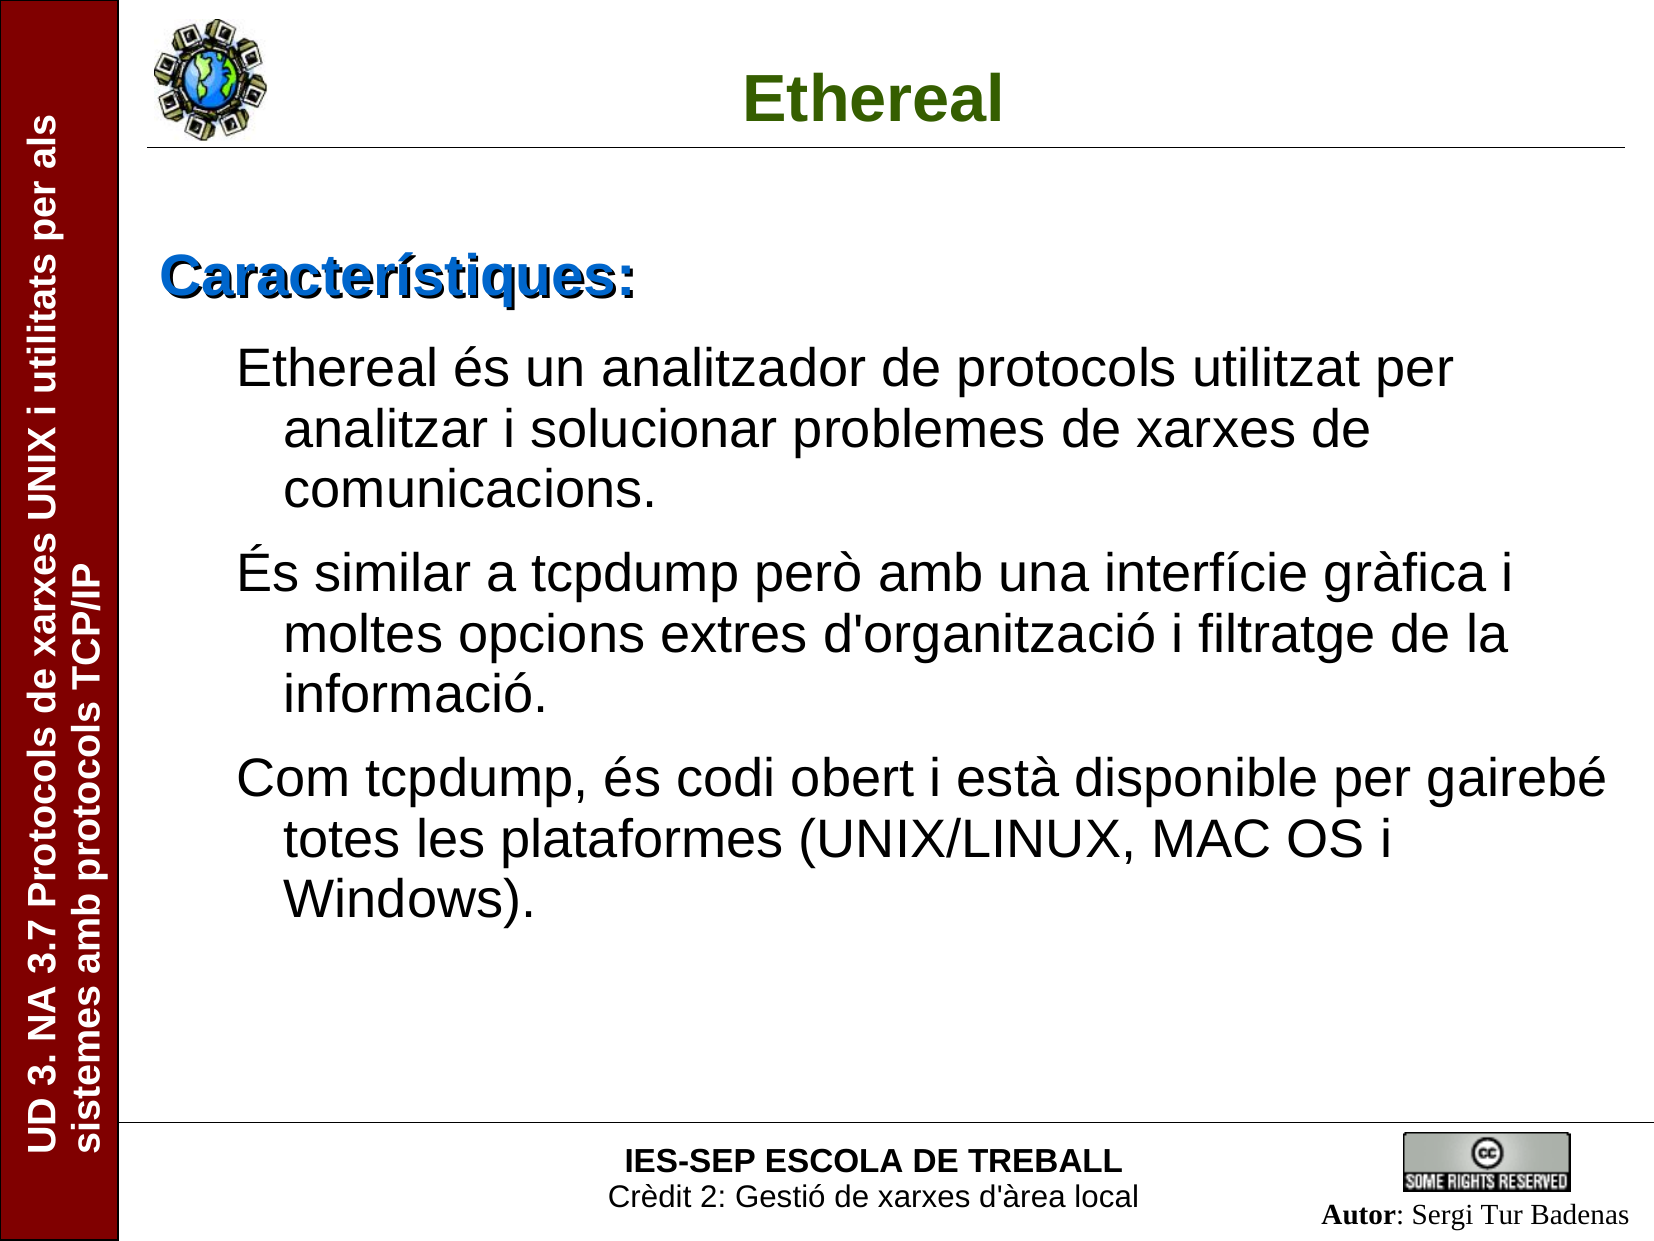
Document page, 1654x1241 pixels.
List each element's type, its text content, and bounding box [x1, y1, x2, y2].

list Característiques: Ethereal és un analitzador de protocols utilitzat per analitzar i solucionar problemes de xarxes de comunicacions. És similar a tcpdump però amb una interfície gràfica i moltes opcions extres d'organització i filtratge de la informació. Com tcpdump, és codi obert i està disponible per gairebé totes les plataformes (UNIX/LINUX, MAC OS i Windows). [141, 242, 1630, 1093]
title Ethereal [129, 49, 1619, 148]
picture [1403, 1132, 1571, 1192]
picture [154, 19, 268, 49]
